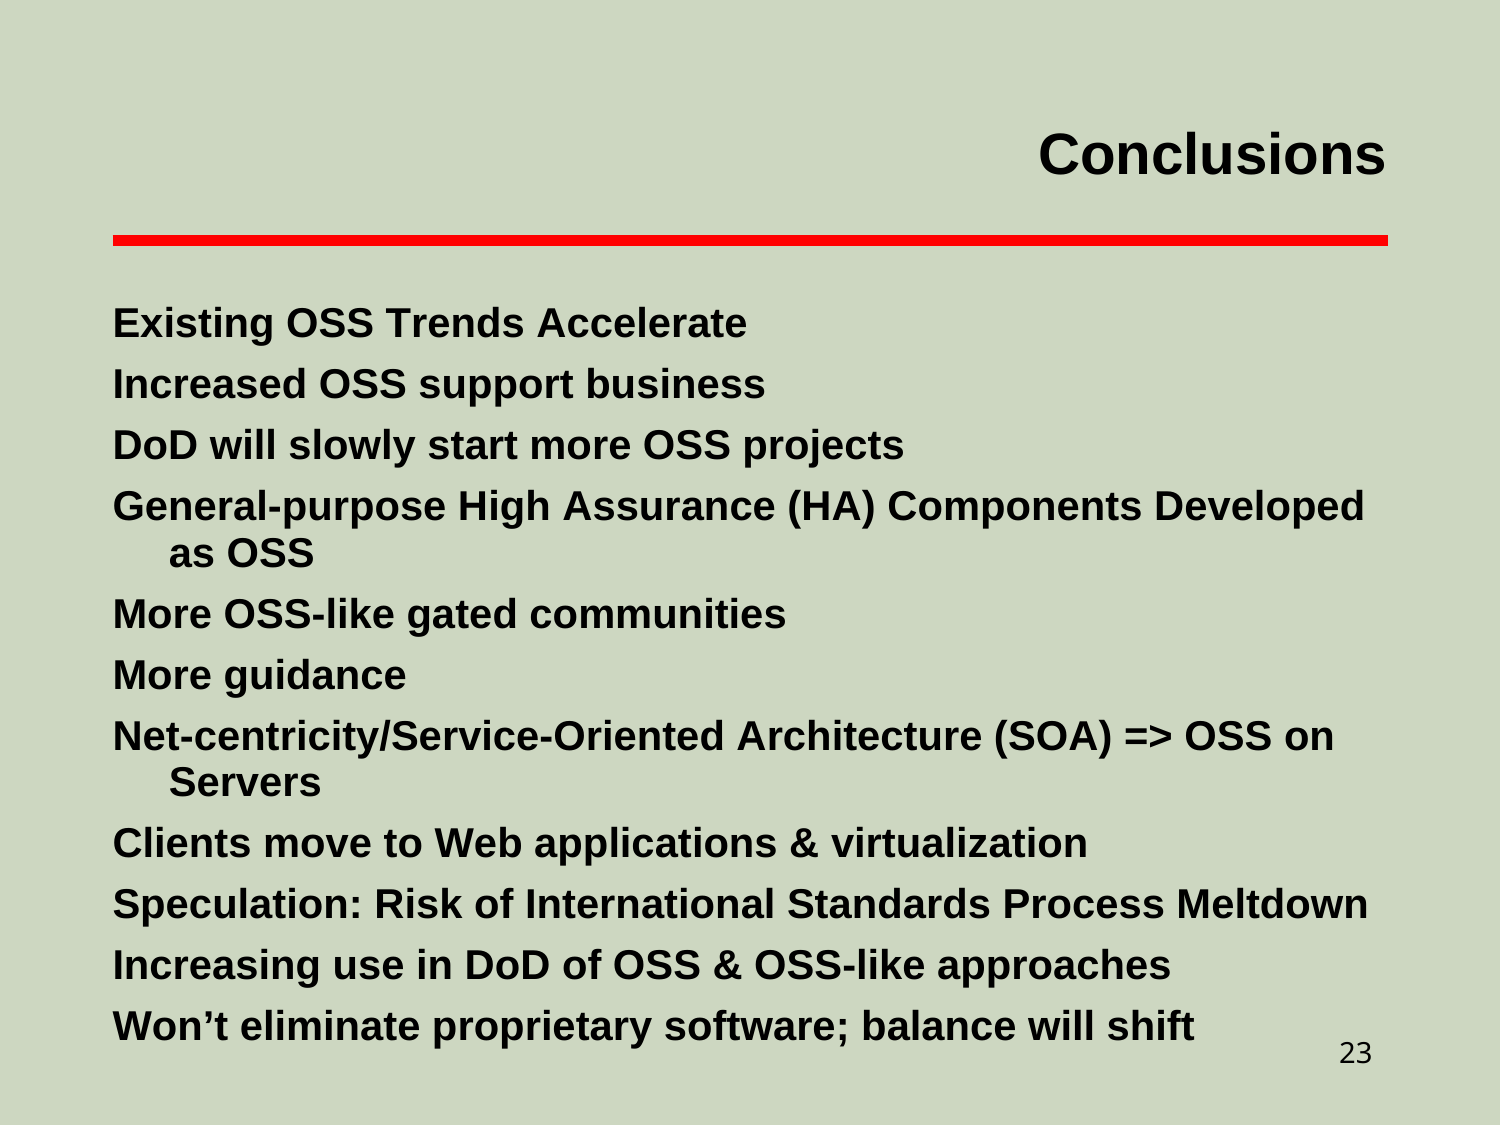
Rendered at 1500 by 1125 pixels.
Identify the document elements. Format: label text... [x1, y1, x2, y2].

list Existing OSS Trends Accelerate Increased OSS support business DoD will slowly start more OSS projects General-purpose High Assurance (HA) Components Developed as OSS More OSS-like gated communities More guidance Net-centricity/Service-Oriented Architecture (SOA) => OSS on Servers Clients move to Web applications & virtualization Speculation: Risk of International Standards Process Meltdown Increasing use in DoD of OSS & OSS-like approaches Won’t eliminate proprietary software; balance will shift [112, 299, 1388, 1098]
title Conclusions [337, 85, 1388, 224]
